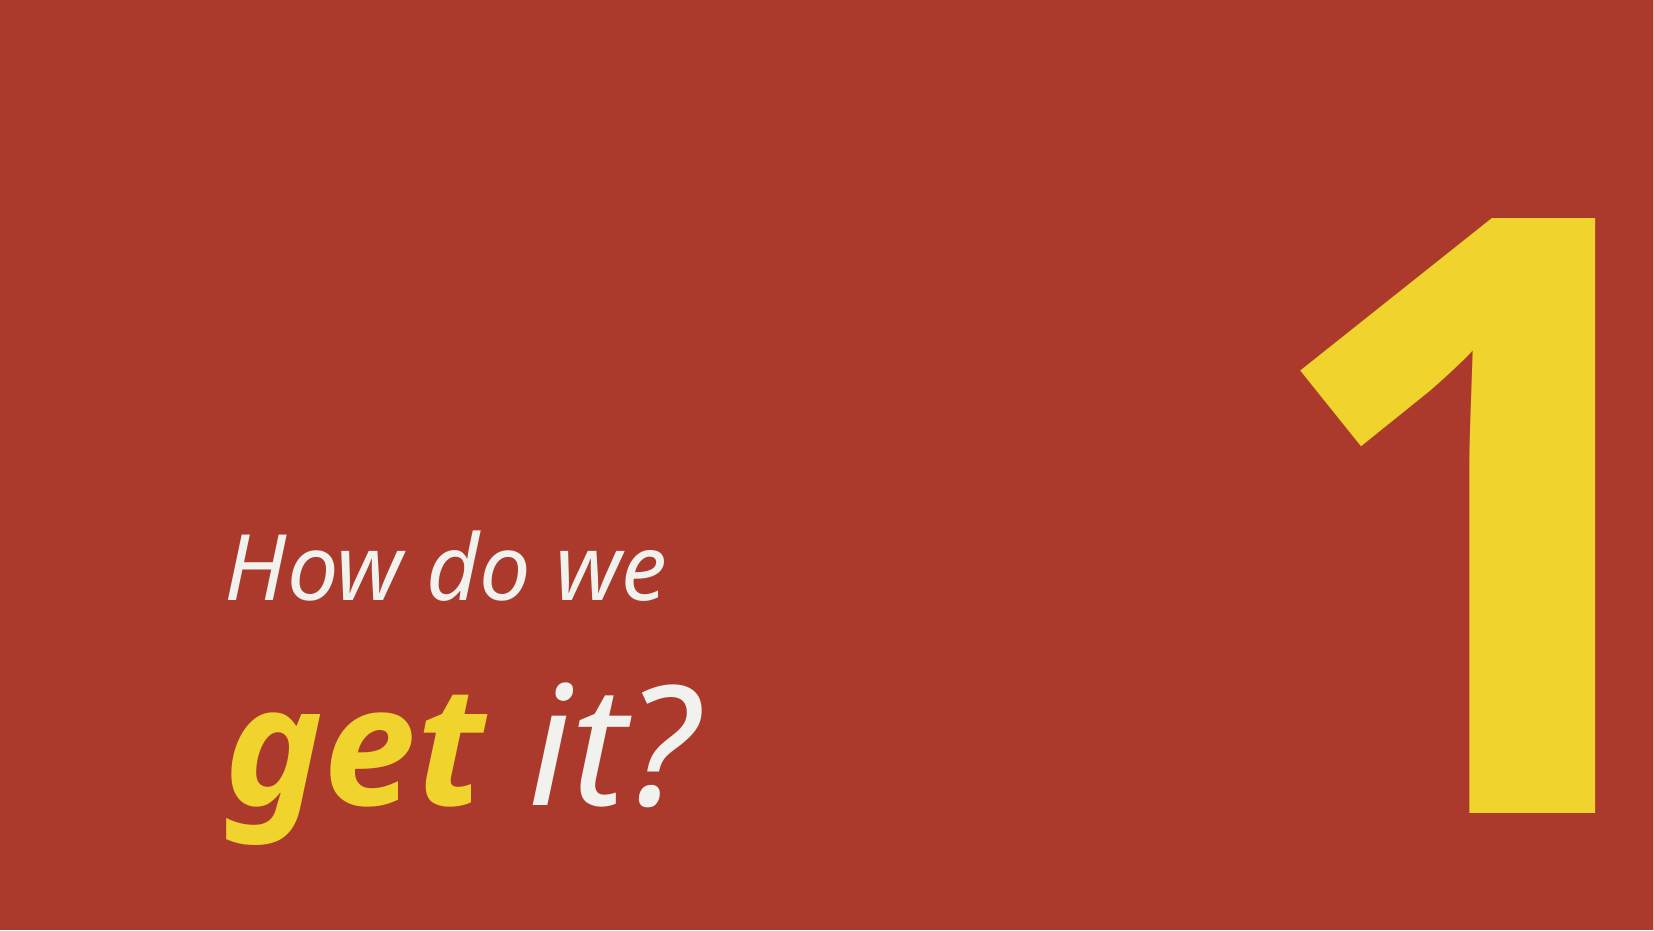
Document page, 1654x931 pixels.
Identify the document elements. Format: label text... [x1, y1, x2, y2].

text_box How do we get it? [210, 495, 1236, 769]
text_box 1 [1236, 34, 1654, 931]
